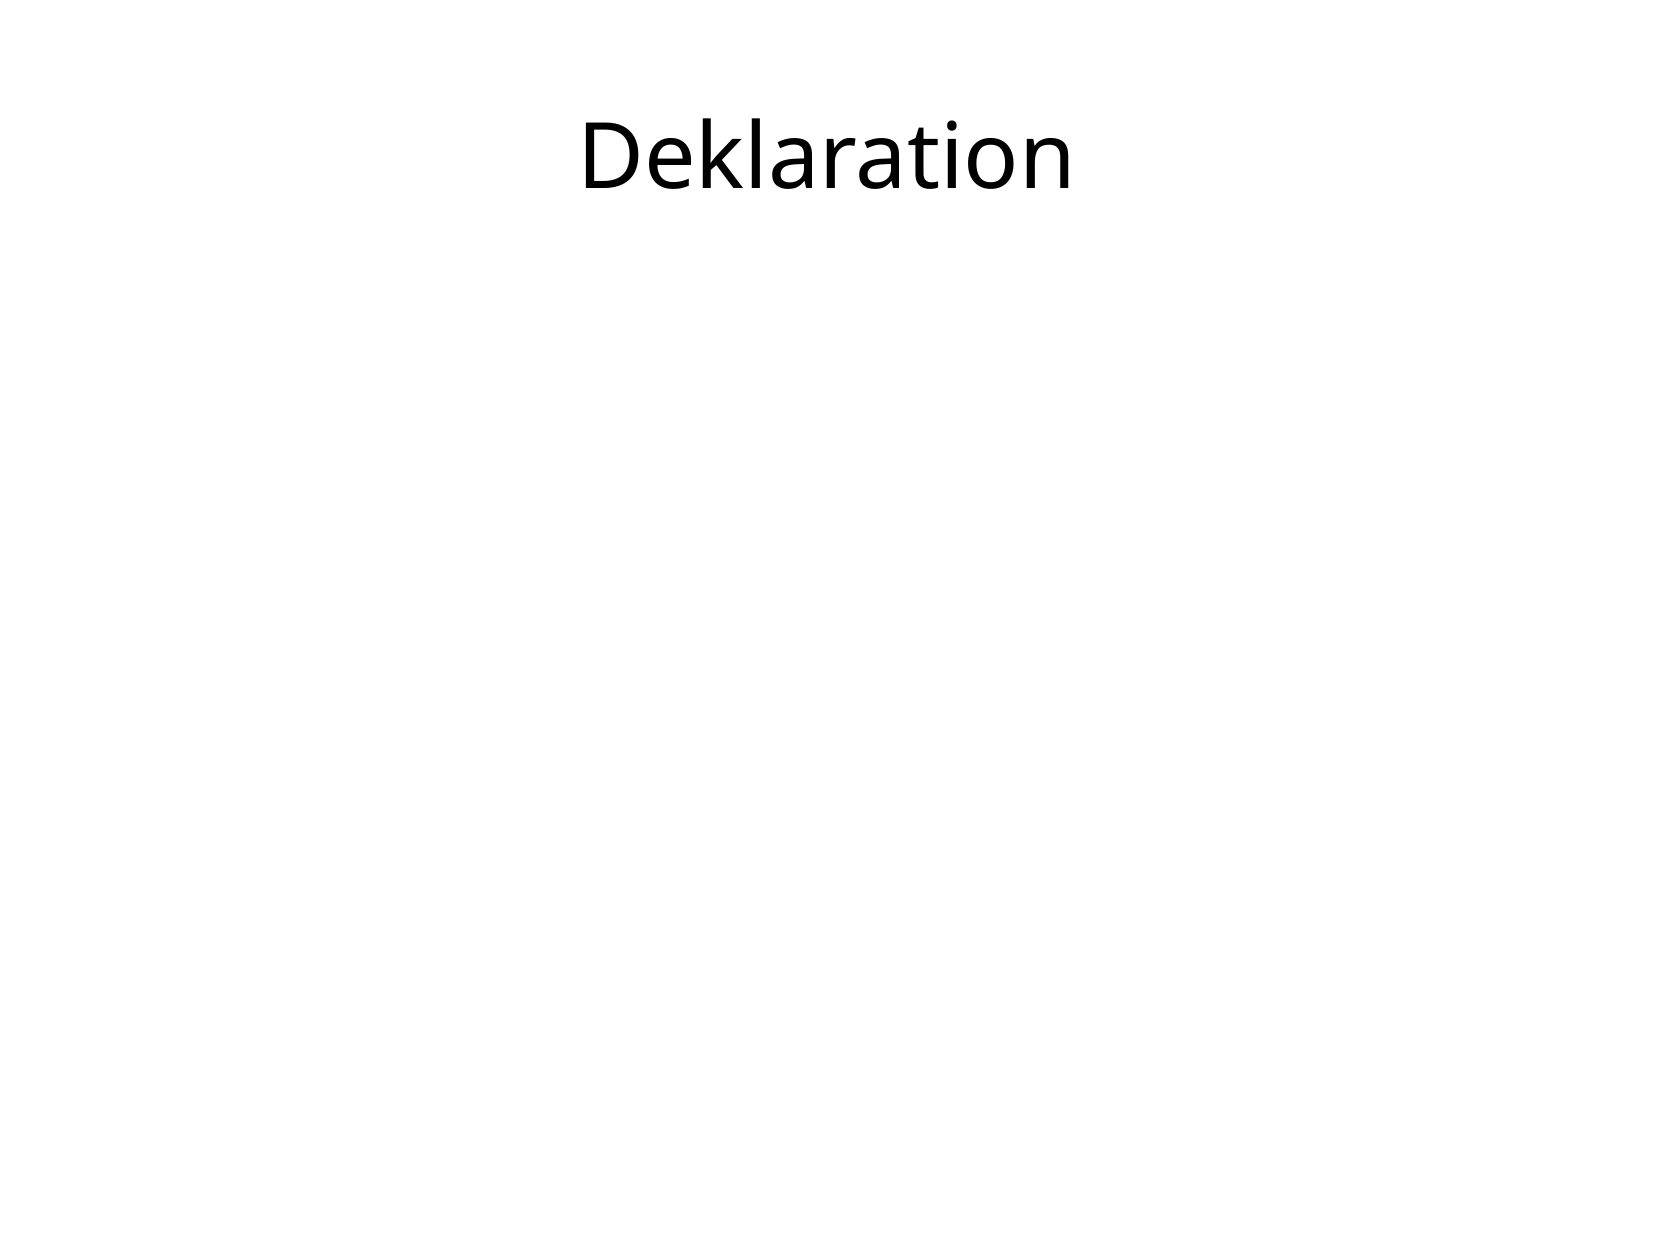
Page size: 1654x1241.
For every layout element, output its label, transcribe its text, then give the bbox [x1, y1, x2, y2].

title Deklaration [82, 56, 1571, 250]
